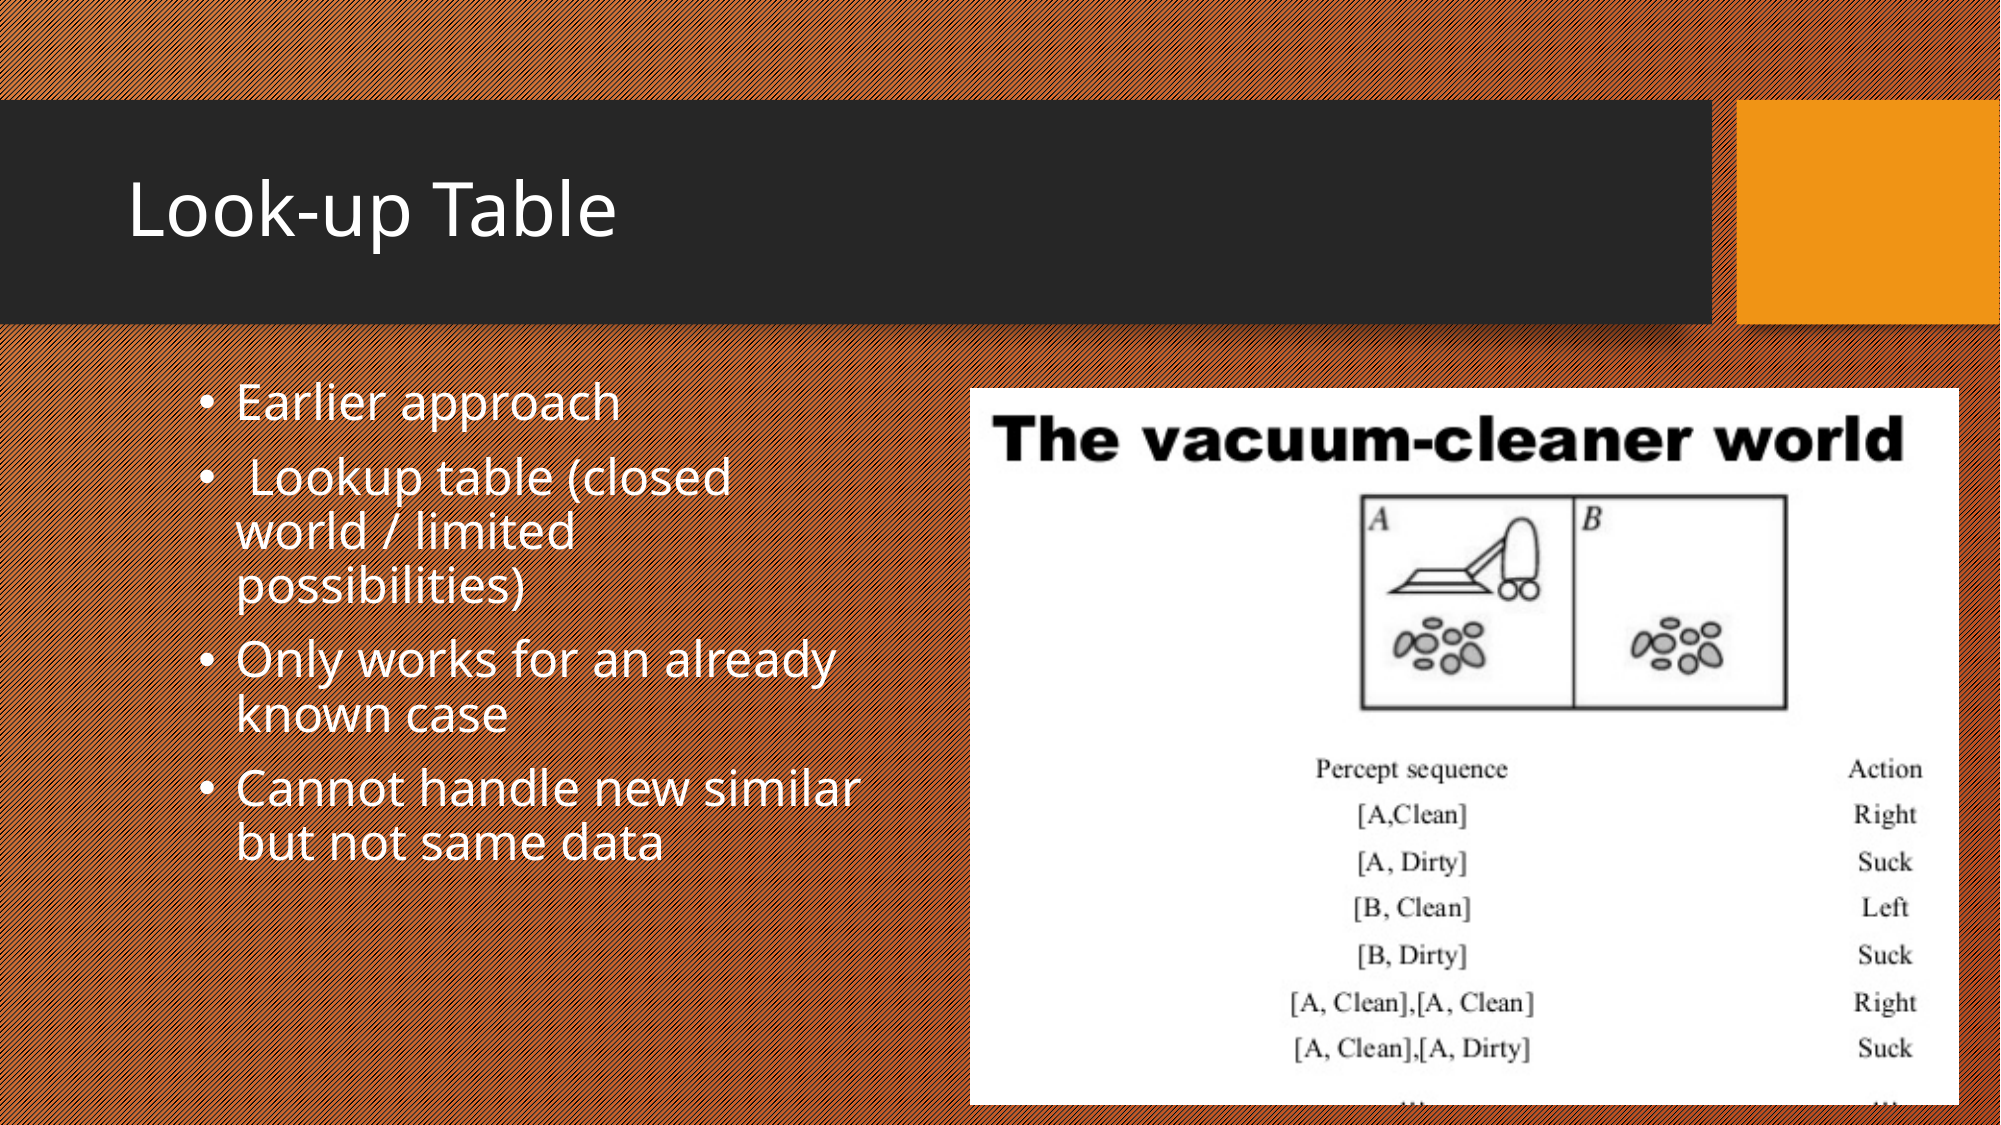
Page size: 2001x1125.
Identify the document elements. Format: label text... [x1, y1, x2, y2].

picture [0, 0, 2000, 1125]
title Look-up Table [111, 123, 1689, 301]
list Earlier approach Lookup table (closed world / limited possibilities) Only works for an already known case Cannot handle new similar but not same data [183, 369, 892, 1013]
